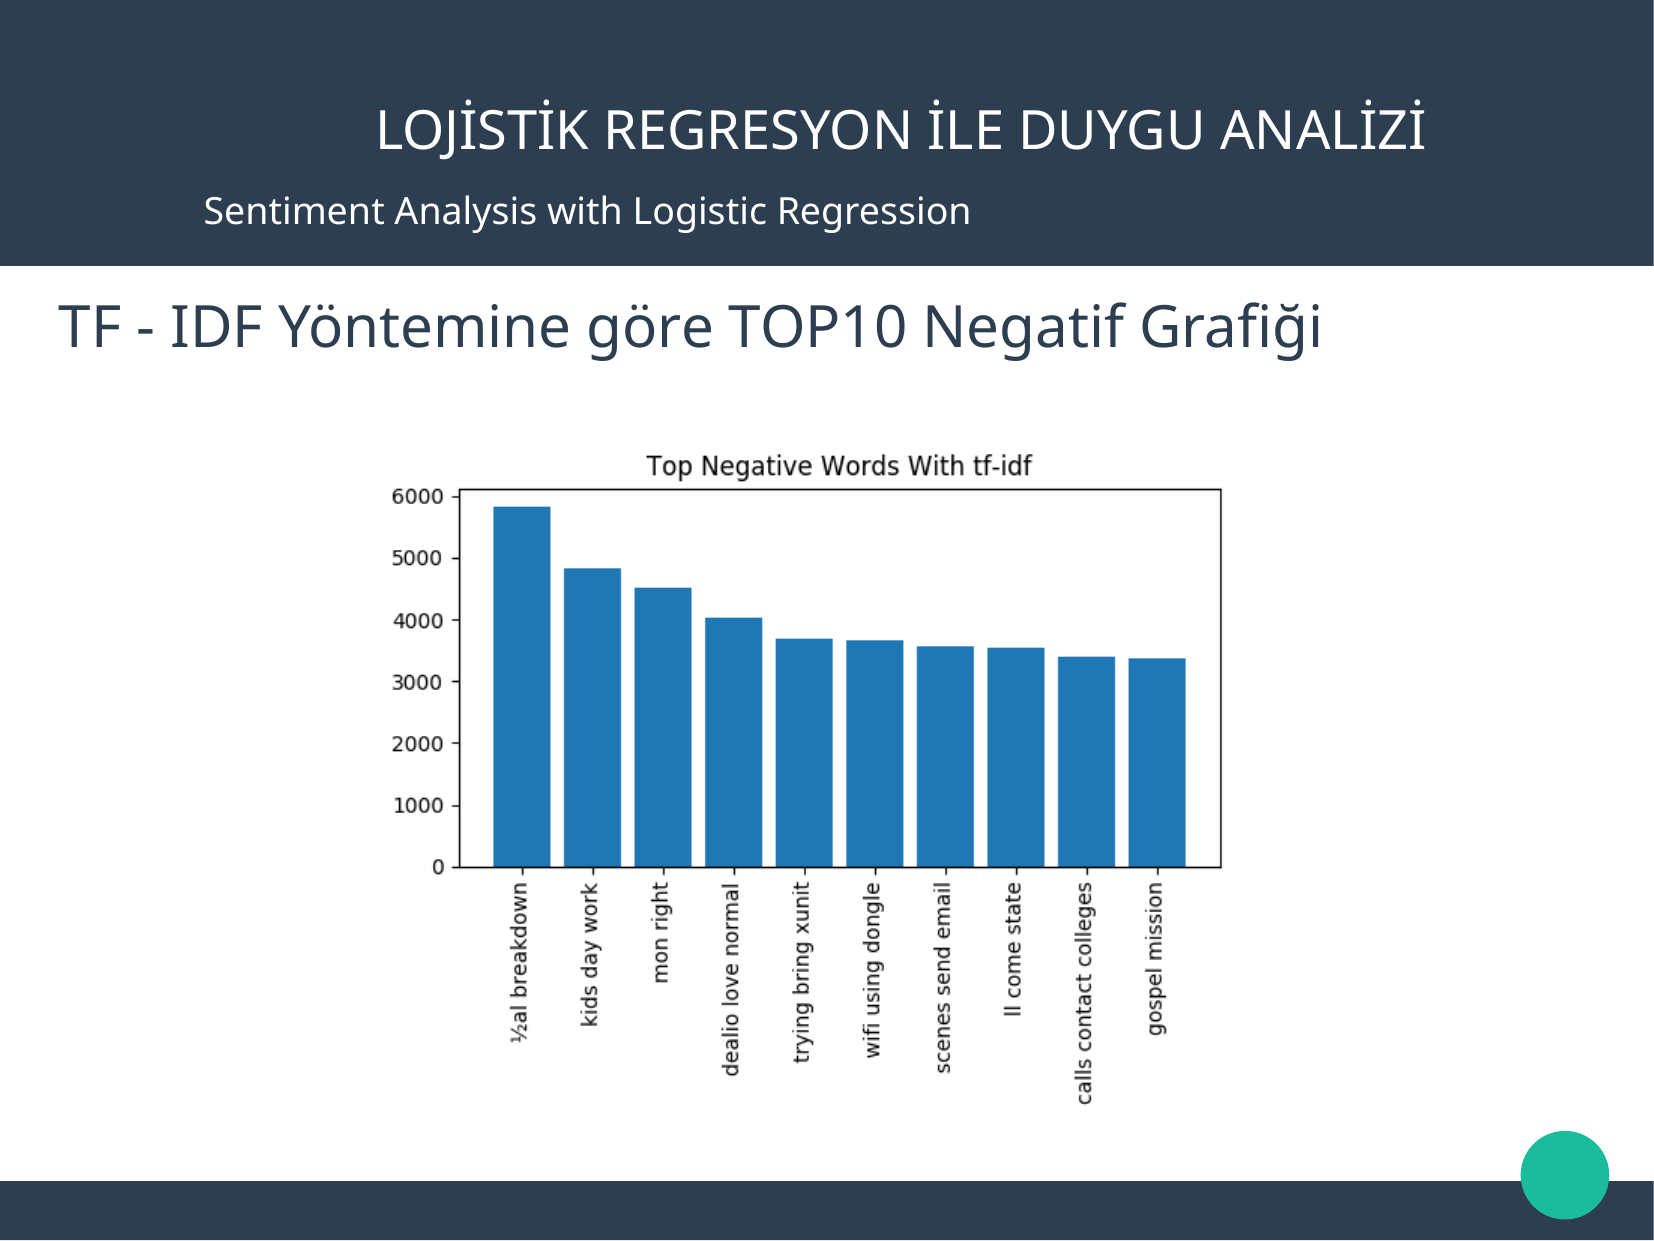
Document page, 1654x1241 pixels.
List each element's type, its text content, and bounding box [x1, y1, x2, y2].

text_box Sentiment Analysis with Logistic Regression [188, 177, 1312, 236]
text_box [59, 188, 1359, 366]
picture [339, 402, 1300, 1123]
subtitle T TF - IDF Yöntemine göre TOP10 Negatif Grafiği [59, 0, 1654, 1241]
